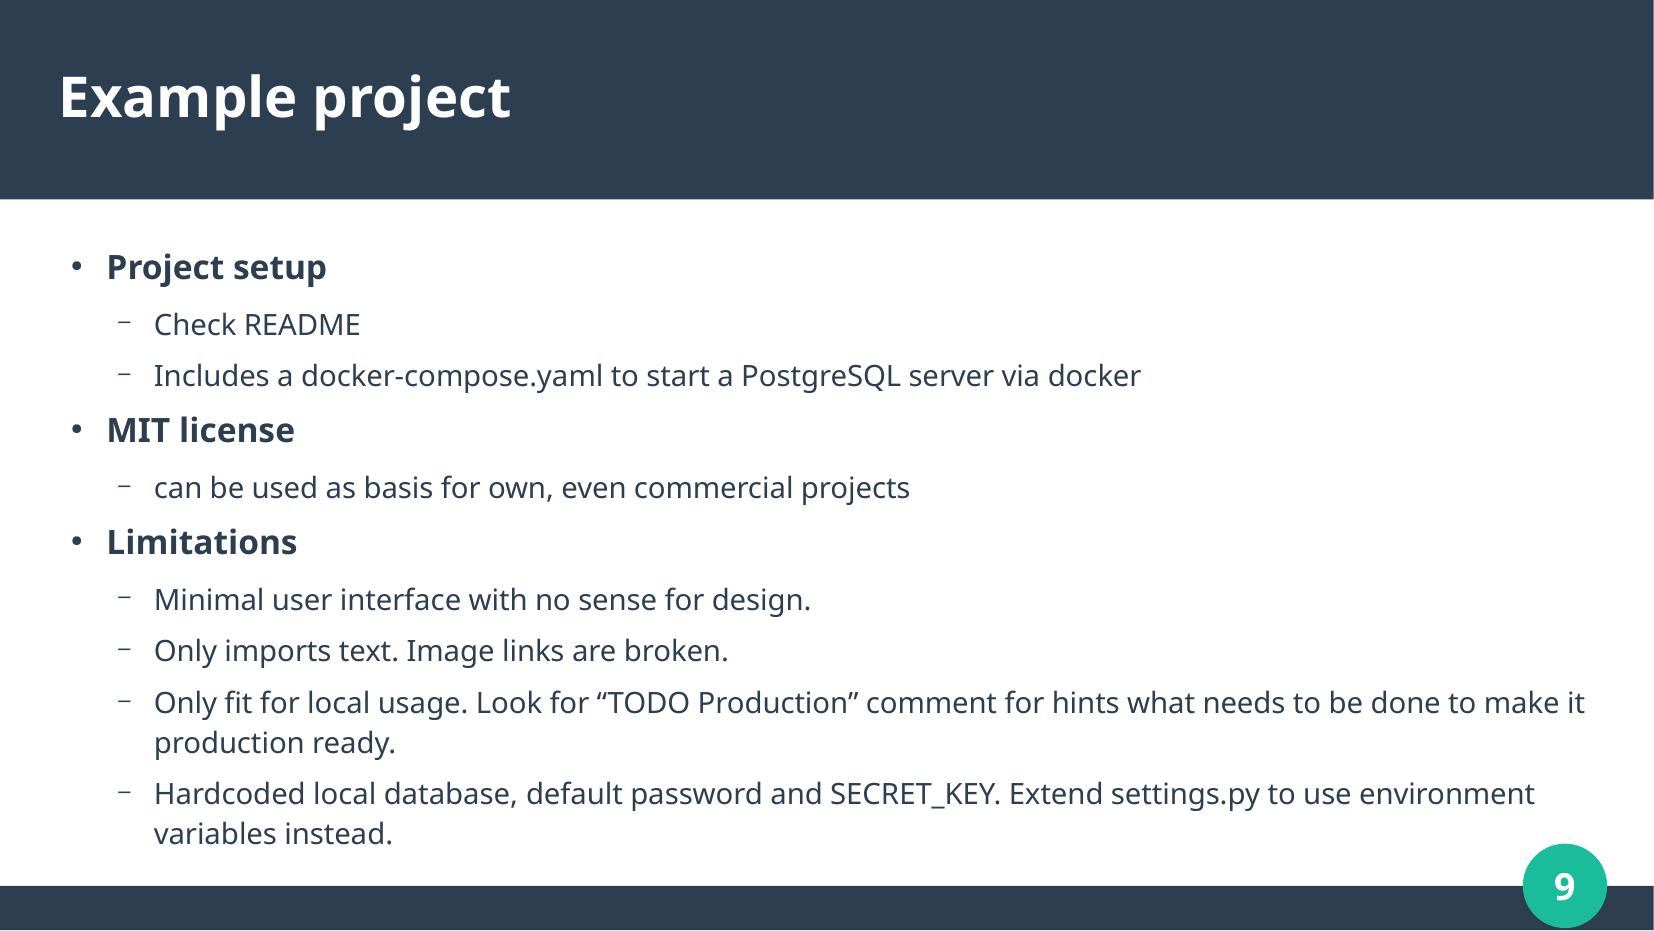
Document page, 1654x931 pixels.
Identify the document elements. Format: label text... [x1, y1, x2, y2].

title Example project [59, 37, 1595, 156]
list Project setup Check README Includes a docker-compose.yaml to start a PostgreSQL server via docker MIT license can be used as basis for own, even commercial projects Limitations Minimal user interface with no sense for design. Only imports text. Image links are broken. Only fit for local usage. Look for “TODO Production” comment for hints what needs to be done to make it production ready. Hardcoded local database, default password and SECRET_KEY. Extend settings.py to use environment variables instead. [59, 243, 1595, 864]
